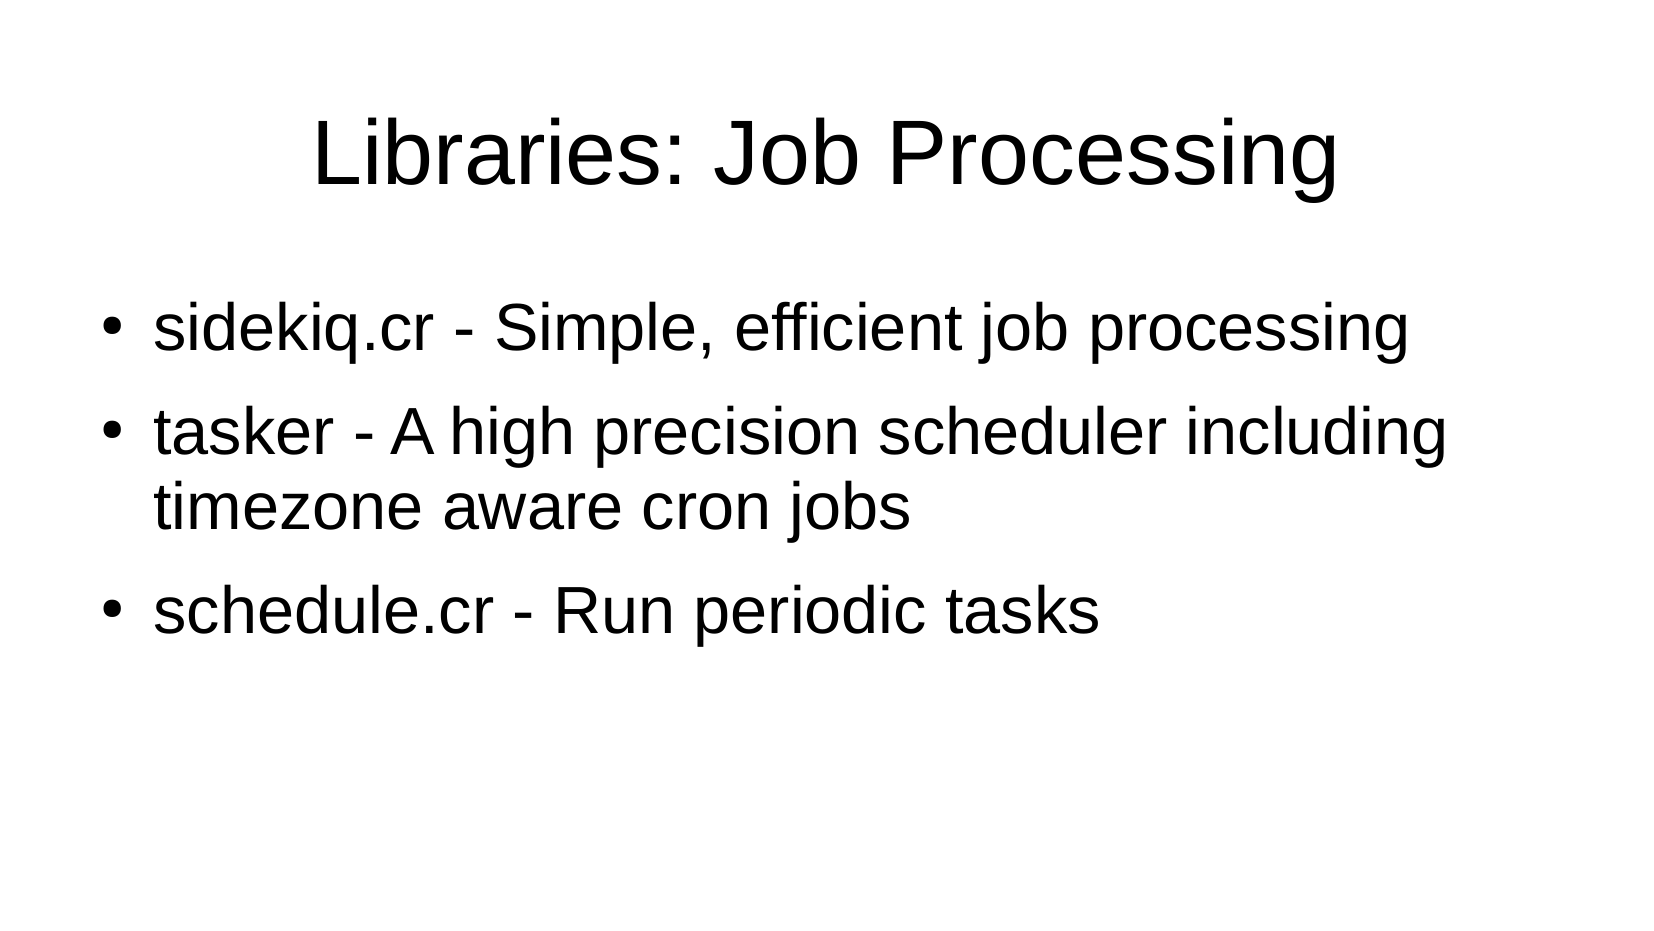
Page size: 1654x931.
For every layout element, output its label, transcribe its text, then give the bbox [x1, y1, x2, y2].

list sidekiq.cr - Simple, efficient job processing tasker - A high precision scheduler including timezone aware cron jobs schedule.cr - Run periodic tasks [82, 290, 1571, 856]
title Libraries: Job Processing [82, 49, 1571, 257]
